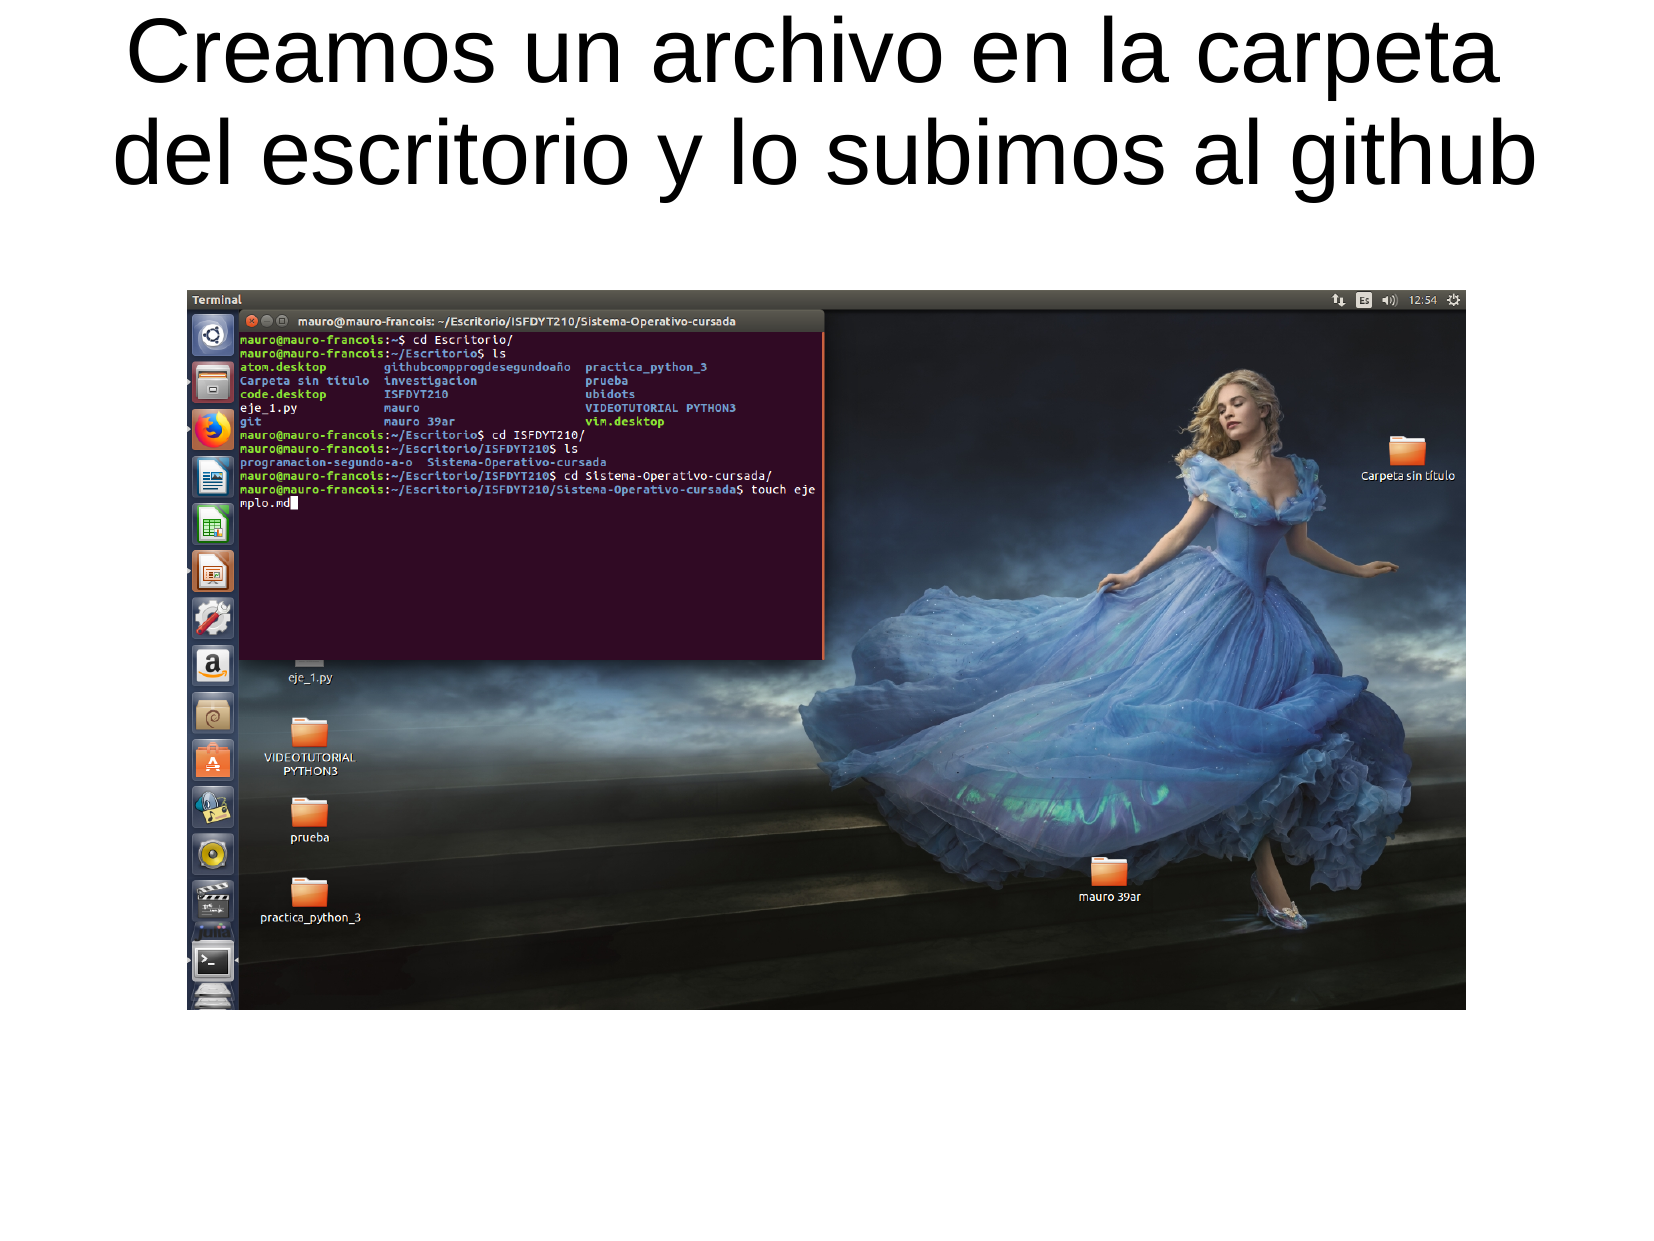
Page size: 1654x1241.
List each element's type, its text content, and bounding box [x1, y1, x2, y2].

picture [187, 290, 1466, 1010]
title Creamos un archivo en la carpeta del escritorio y lo subimos al github [82, 0, 1571, 307]
